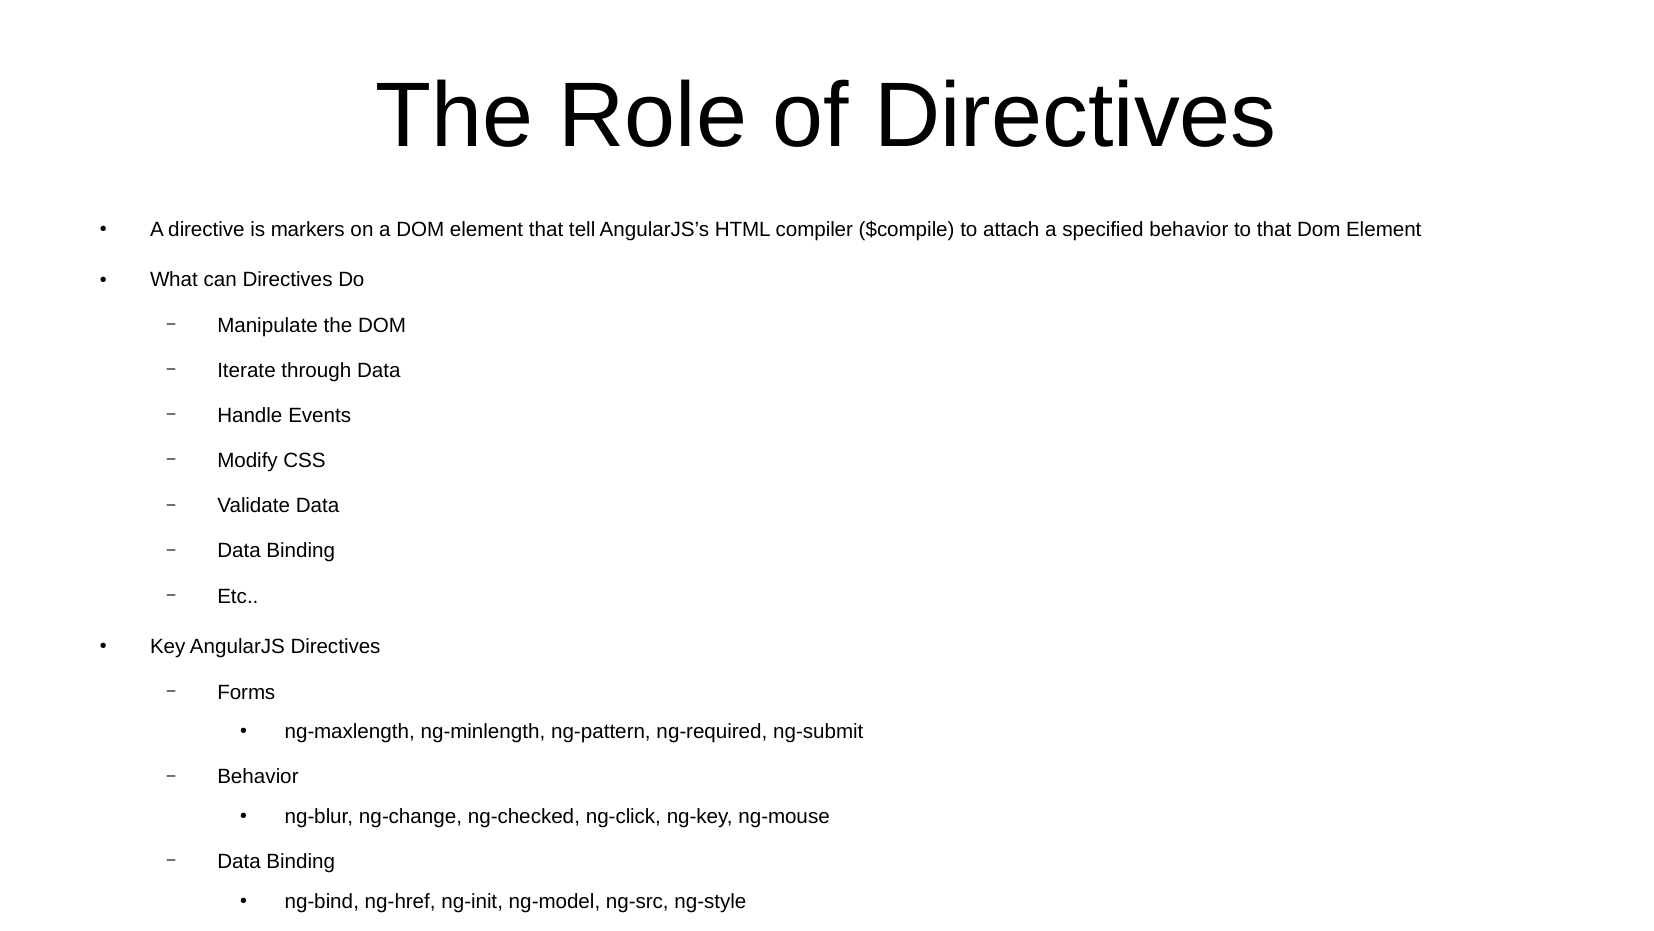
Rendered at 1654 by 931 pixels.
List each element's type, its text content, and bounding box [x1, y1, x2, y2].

title The Role of Directives [82, 37, 1571, 193]
list A directive is markers on a DOM element that tell AngularJS’s HTML compiler ($compile) to attach a specified behavior to that Dom Element What can Directives Do Manipulate the DOM Iterate through Data Handle Events Modify CSS Validate Data Data Binding Etc.. Key AngularJS Directives Forms ng-maxlength, ng-minlength, ng-pattern, ng-required, ng-submit Behavior ng-blur, ng-change, ng-checked, ng-click, ng-key, ng-mouse Data Binding ng-bind, ng-href, ng-init, ng-model, ng-src, ng-style [82, 217, 1576, 916]
